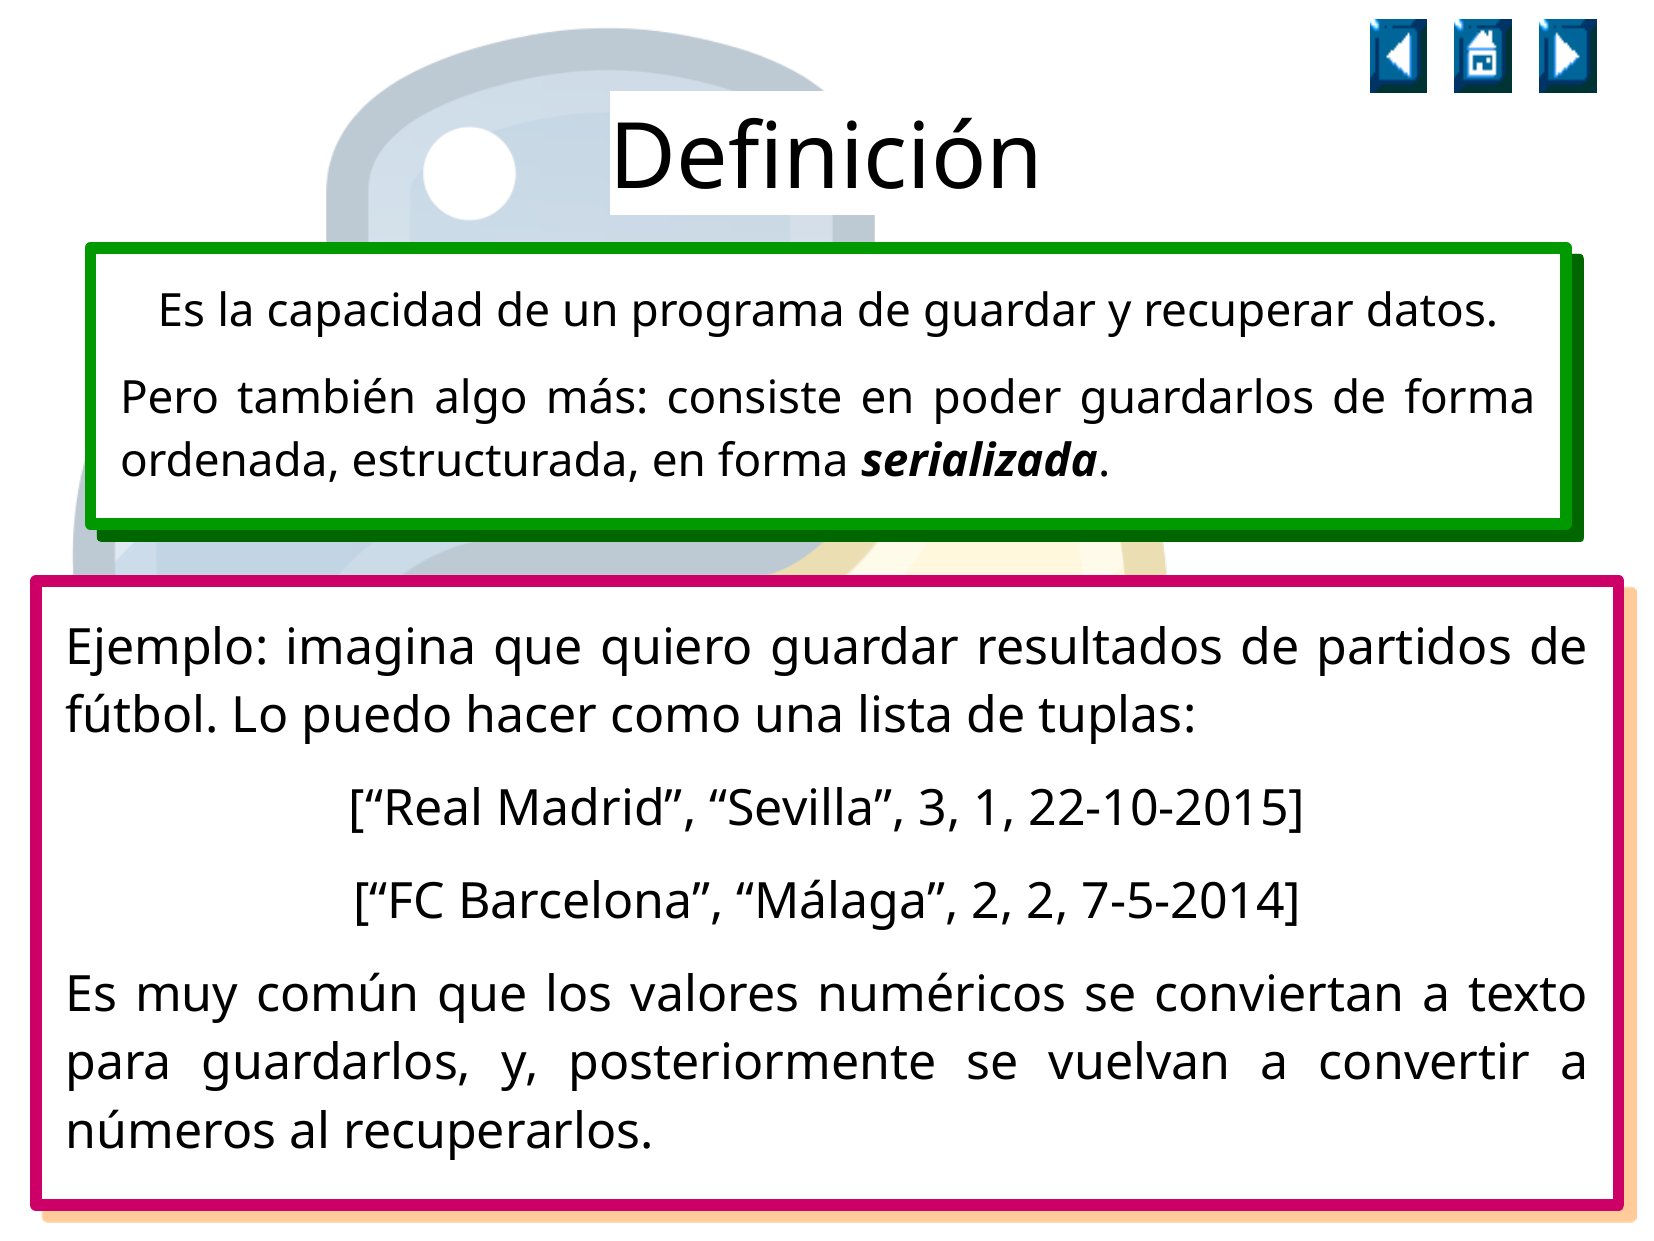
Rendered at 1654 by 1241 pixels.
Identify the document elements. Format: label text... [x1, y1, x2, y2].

picture [1539, 19, 1597, 93]
picture [1370, 19, 1379, 31]
picture [1370, 19, 1427, 93]
picture [1539, 19, 1548, 31]
picture [1454, 19, 1512, 93]
picture [1454, 19, 1463, 31]
title Definición [82, 49, 1571, 257]
text_box Ejemplo: imagina que quiero guardar resultados de partidos de fútbol. Lo puedo hacer como una lista de tuplas: [“Real Madrid”, “Sevilla”, 3, 1, 22-10-2015] [“FC Barcelona”, “Málaga”, 2, 2, 7-5-2014] Es muy común que los valores numéricos se conviertan a texto para guardarlos, y, posteriormente se vuelvan a convertir a números al recuperarlos. [35, 581, 1619, 1205]
text_box Es la capacidad de un programa de guardar y recuperar datos. Pero también algo más: consiste en poder guardarlos de forma ordenada, estructurada, en forma serializada. [90, 247, 1567, 524]
picture [1554, 33, 1579, 77]
